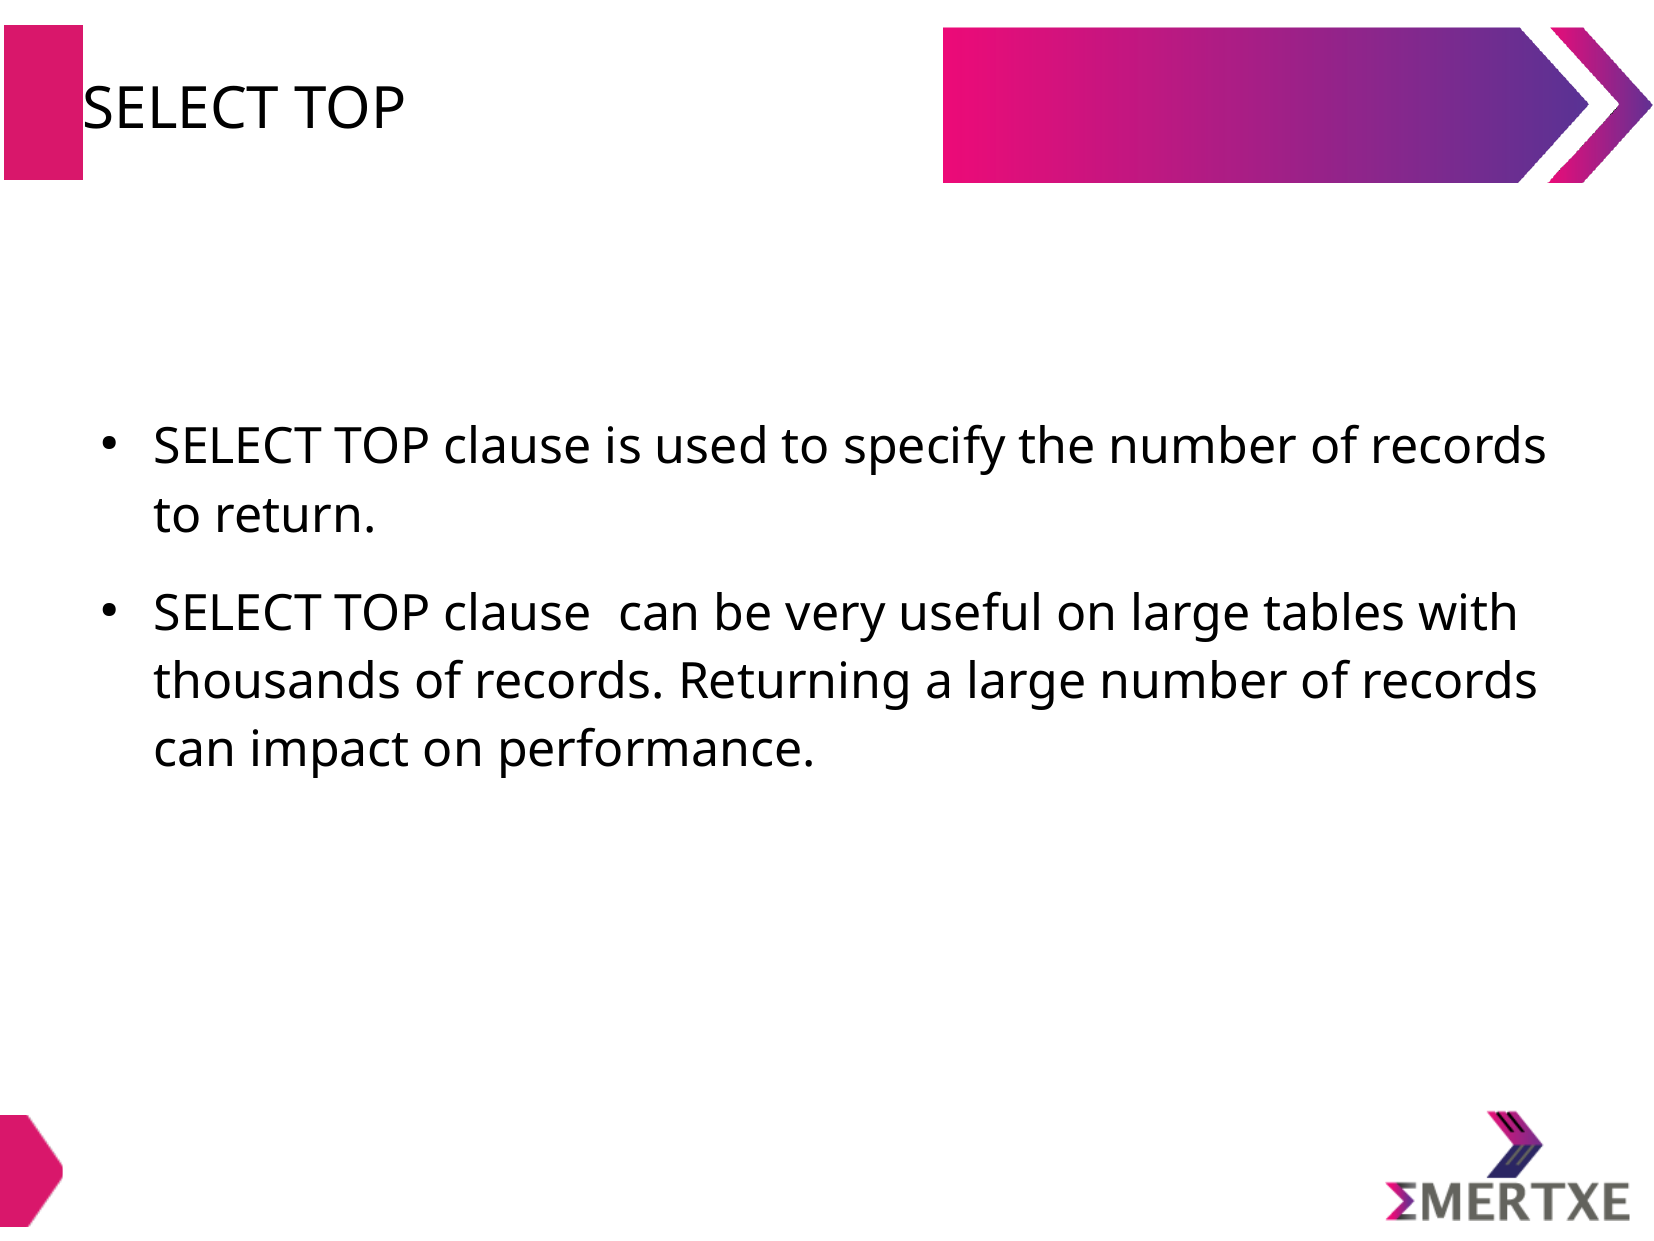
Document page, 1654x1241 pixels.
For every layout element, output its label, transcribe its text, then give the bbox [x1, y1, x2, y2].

list SELECT TOP clause is used to specify the number of records to return. SELECT TOP clause can be very useful on large tables with thousands of records. Returning a large number of records can impact on performance. [82, 290, 1571, 1010]
title SELECT TOP [82, 2, 1571, 210]
picture [1385, 1107, 1631, 1221]
picture [1571, 27, 1653, 183]
